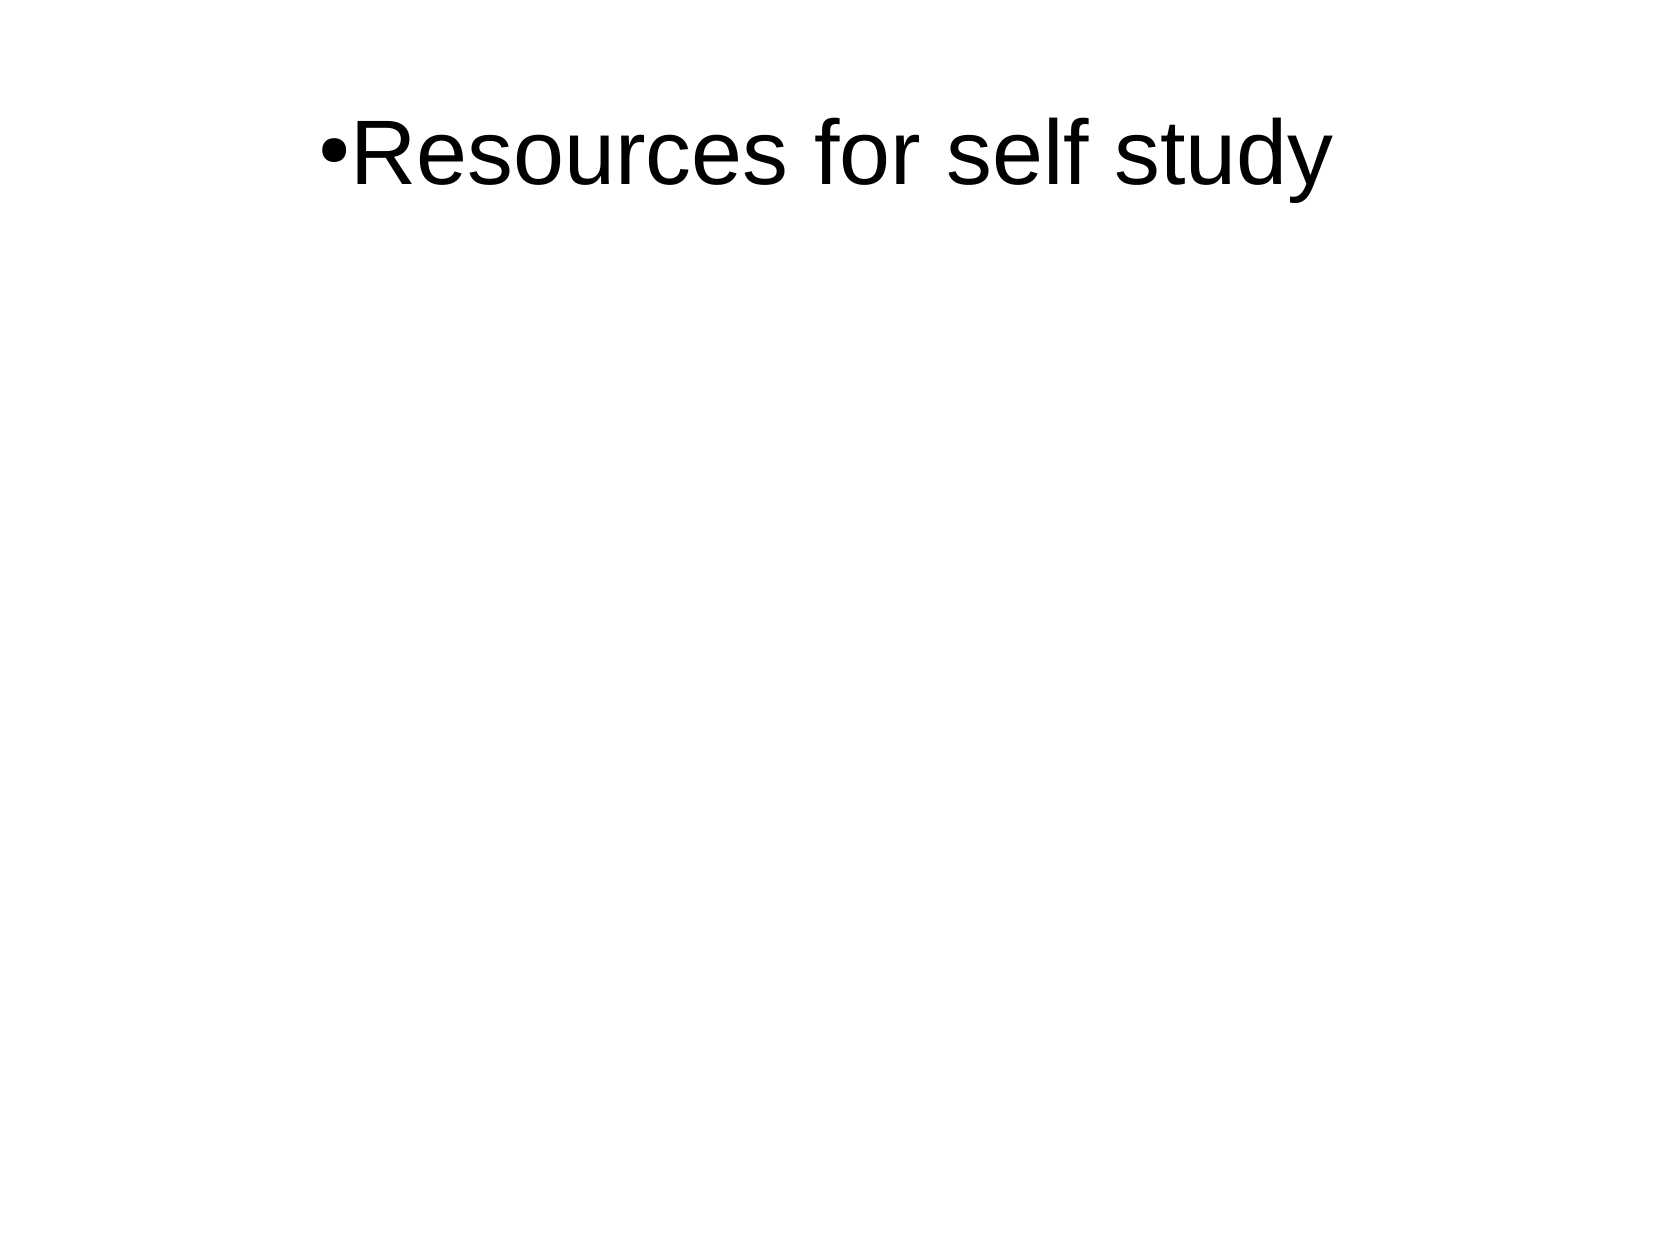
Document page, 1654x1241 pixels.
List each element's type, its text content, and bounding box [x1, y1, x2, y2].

title Resources for self study [82, 49, 1571, 257]
